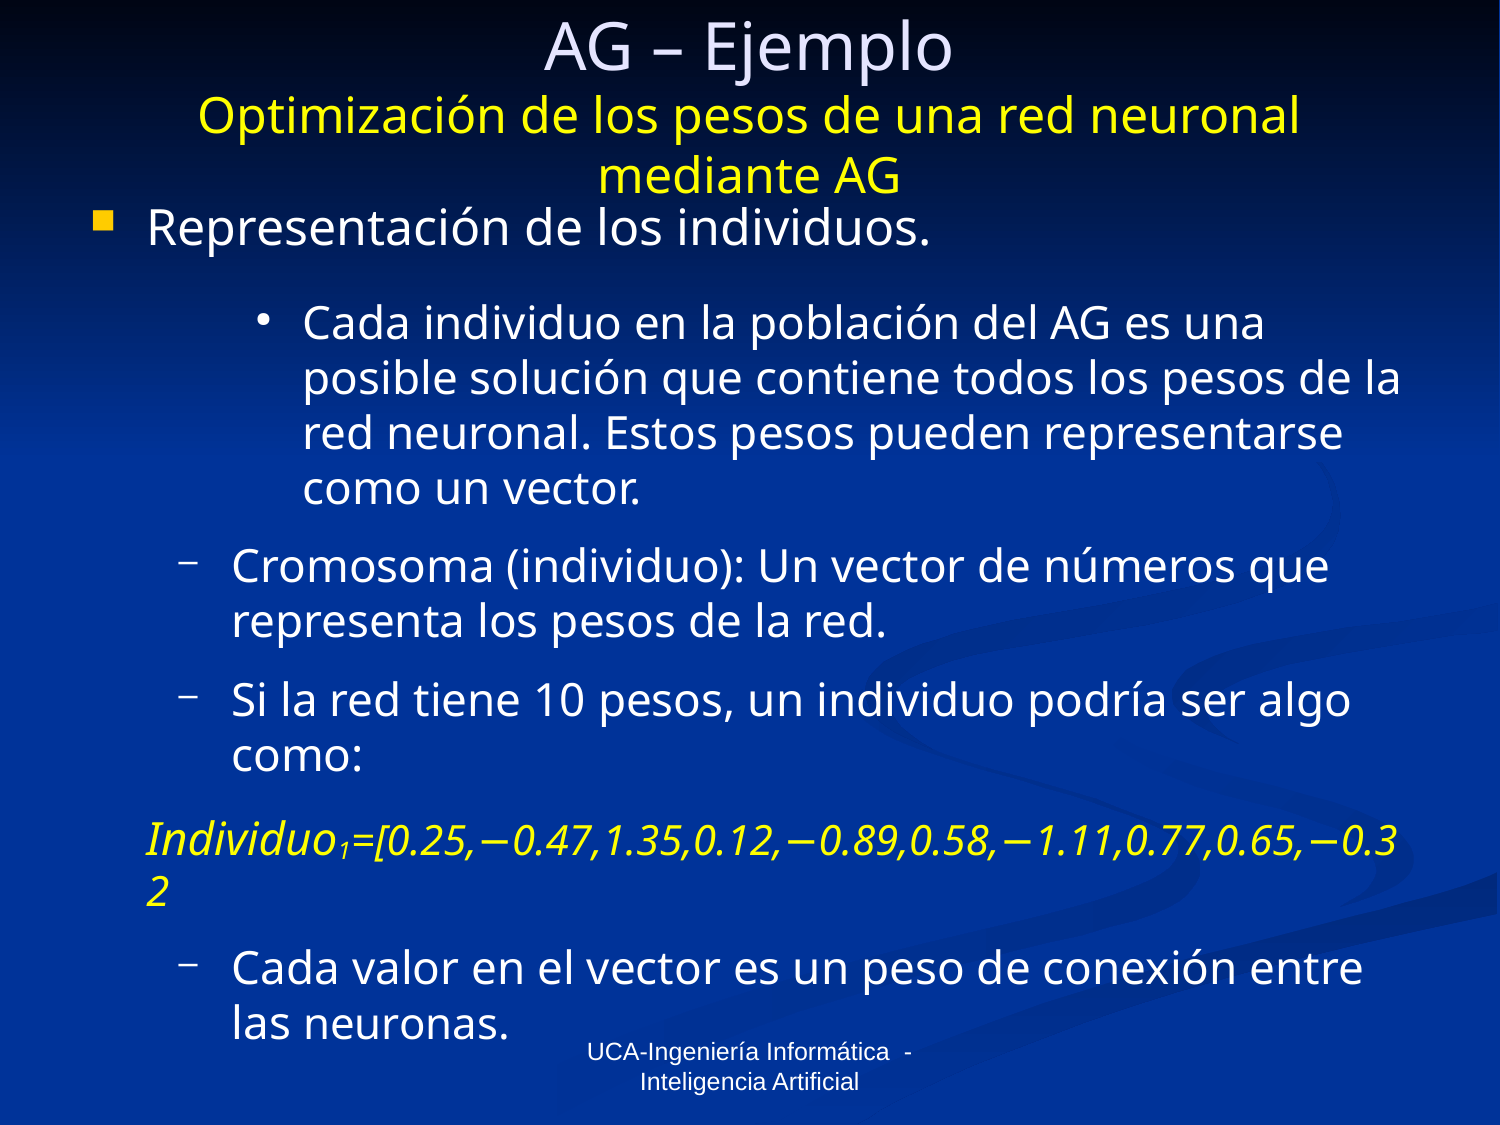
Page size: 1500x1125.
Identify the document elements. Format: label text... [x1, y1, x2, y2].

title AG – Ejemplo Optimización de los pesos de una red neuronal mediante AG [75, 45, 1425, 163]
list Representación de los individuos. Cada individuo en la población del AG es una posible solución que contiene todos los pesos de la red neuronal. Estos pesos pueden representarse como un vector. Cromosoma (individuo): Un vector de números que representa los pesos de la red. Si la red tiene 10 pesos, un individuo podría ser algo como: Individuo1=[0.25,−0.47,1.35,0.12,−0.89,0.58,−1.11,0.77,0.65,−0.32 Cada valor en el vector es un peso de conexión entre las neuronas. [75, 187, 1425, 1005]
footer UCA-Ingeniería Informática - Inteligencia Artificial [512, 1025, 988, 1104]
